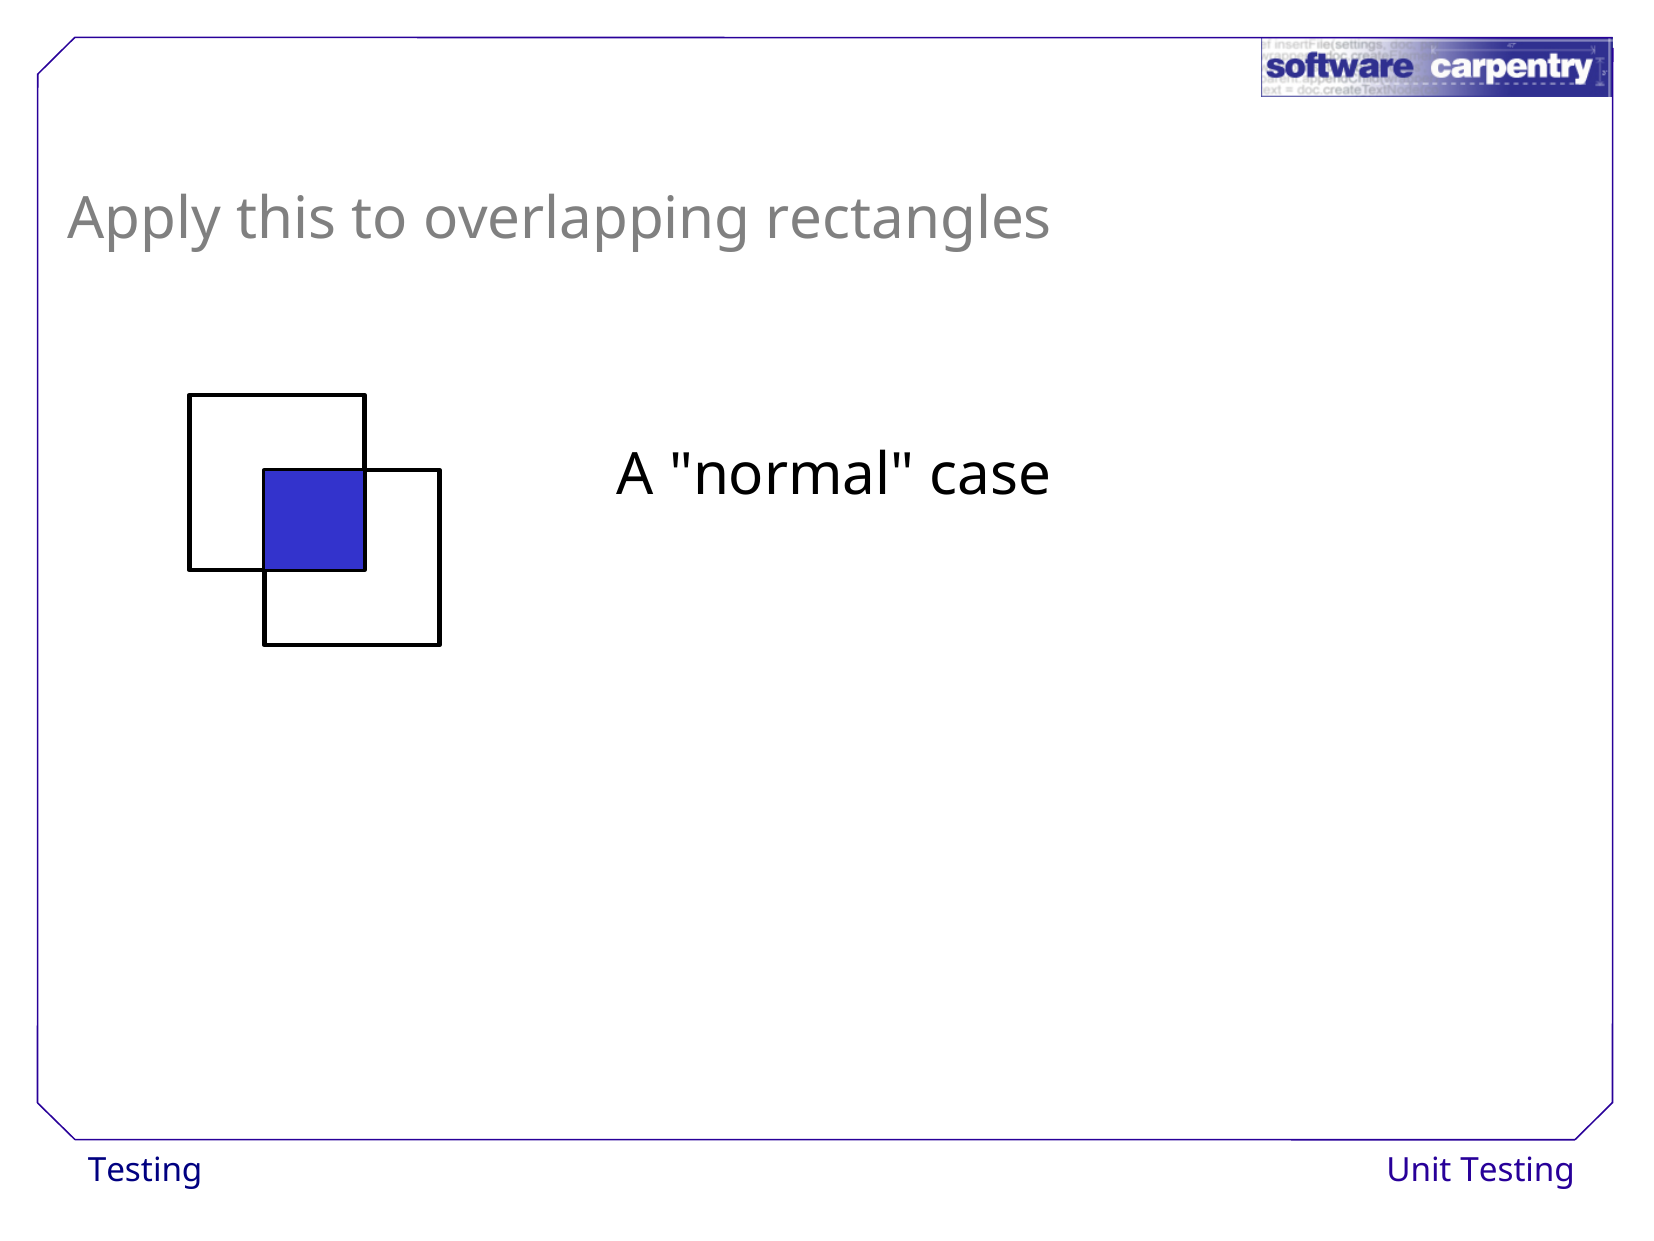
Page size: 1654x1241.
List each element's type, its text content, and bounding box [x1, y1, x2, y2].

text_box Apply this to overlapping rectangles [52, 138, 1217, 259]
text_box [264, 470, 365, 571]
picture [1261, 39, 1613, 97]
text_box A "normal" case [602, 393, 1217, 514]
